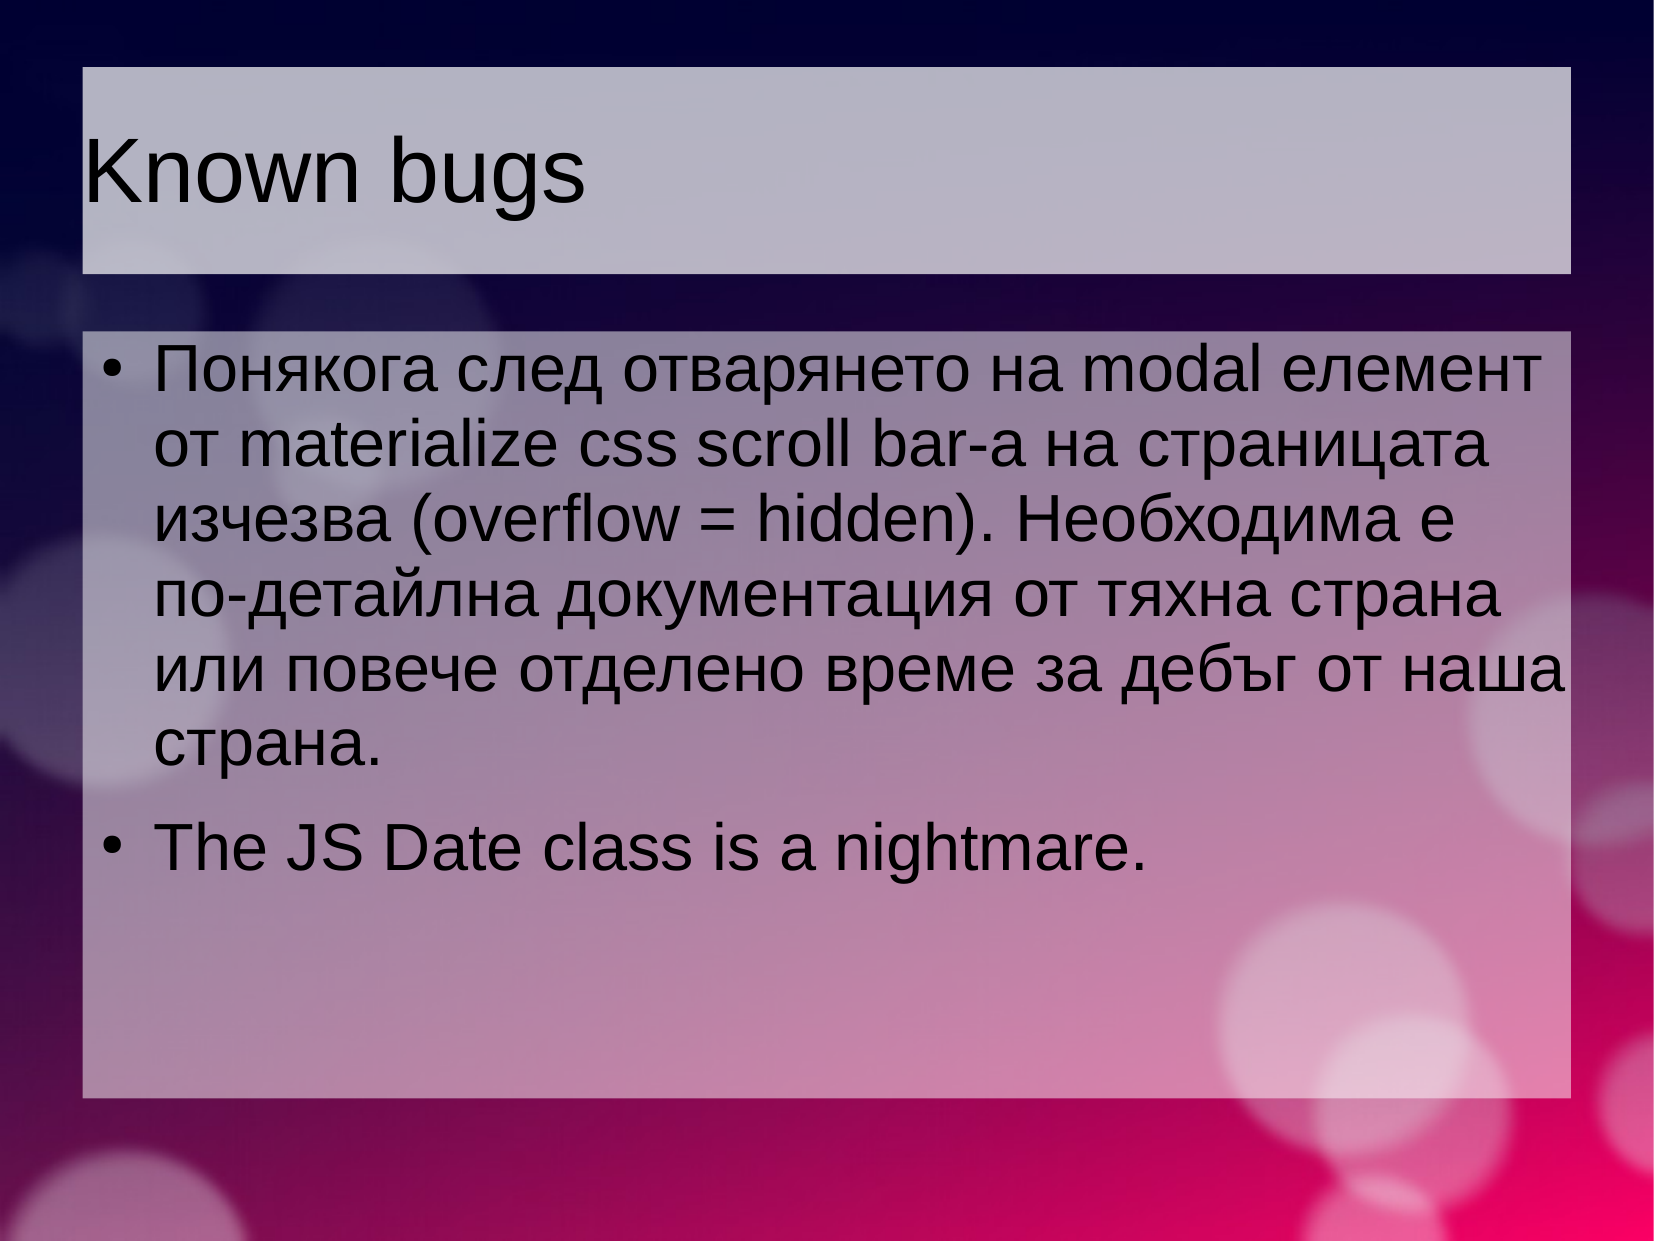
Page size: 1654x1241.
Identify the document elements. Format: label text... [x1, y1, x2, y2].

title Known bugs [82, 67, 1571, 275]
list Понякога след отварянето на modal елемент от materialize css scroll bar-а на страницата изчезва (overflow = hidden). Необходима е по-детайлна документация от тяхна страна или повече отделено време за дебъг от наша страна. The JS Date class is a nightmare. [82, 331, 1571, 1099]
picture [0, 0, 1654, 1241]
